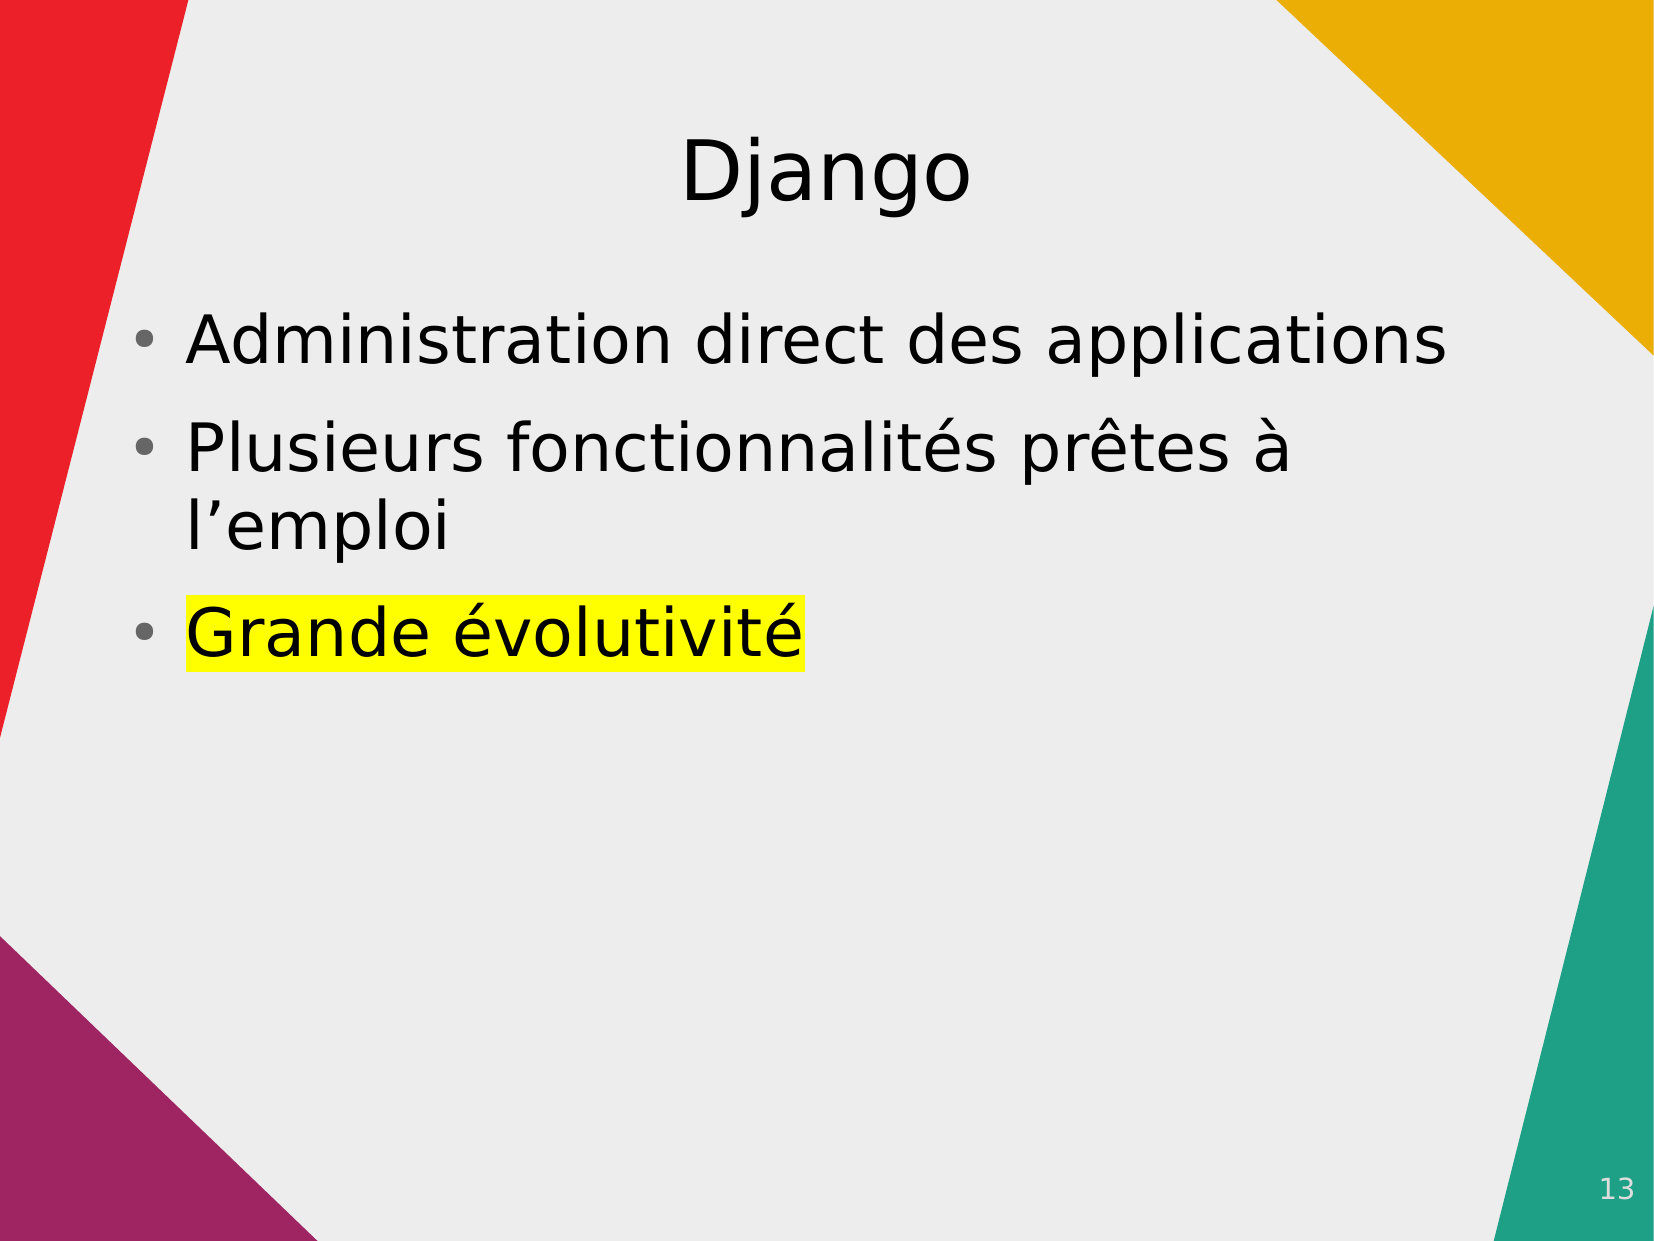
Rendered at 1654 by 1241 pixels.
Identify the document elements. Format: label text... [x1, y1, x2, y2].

list Administration direct des applications Plusieurs fonctionnalités prêtes à l’emploi Grande évolutivité [114, 302, 1539, 1033]
title Django [114, 73, 1539, 271]
